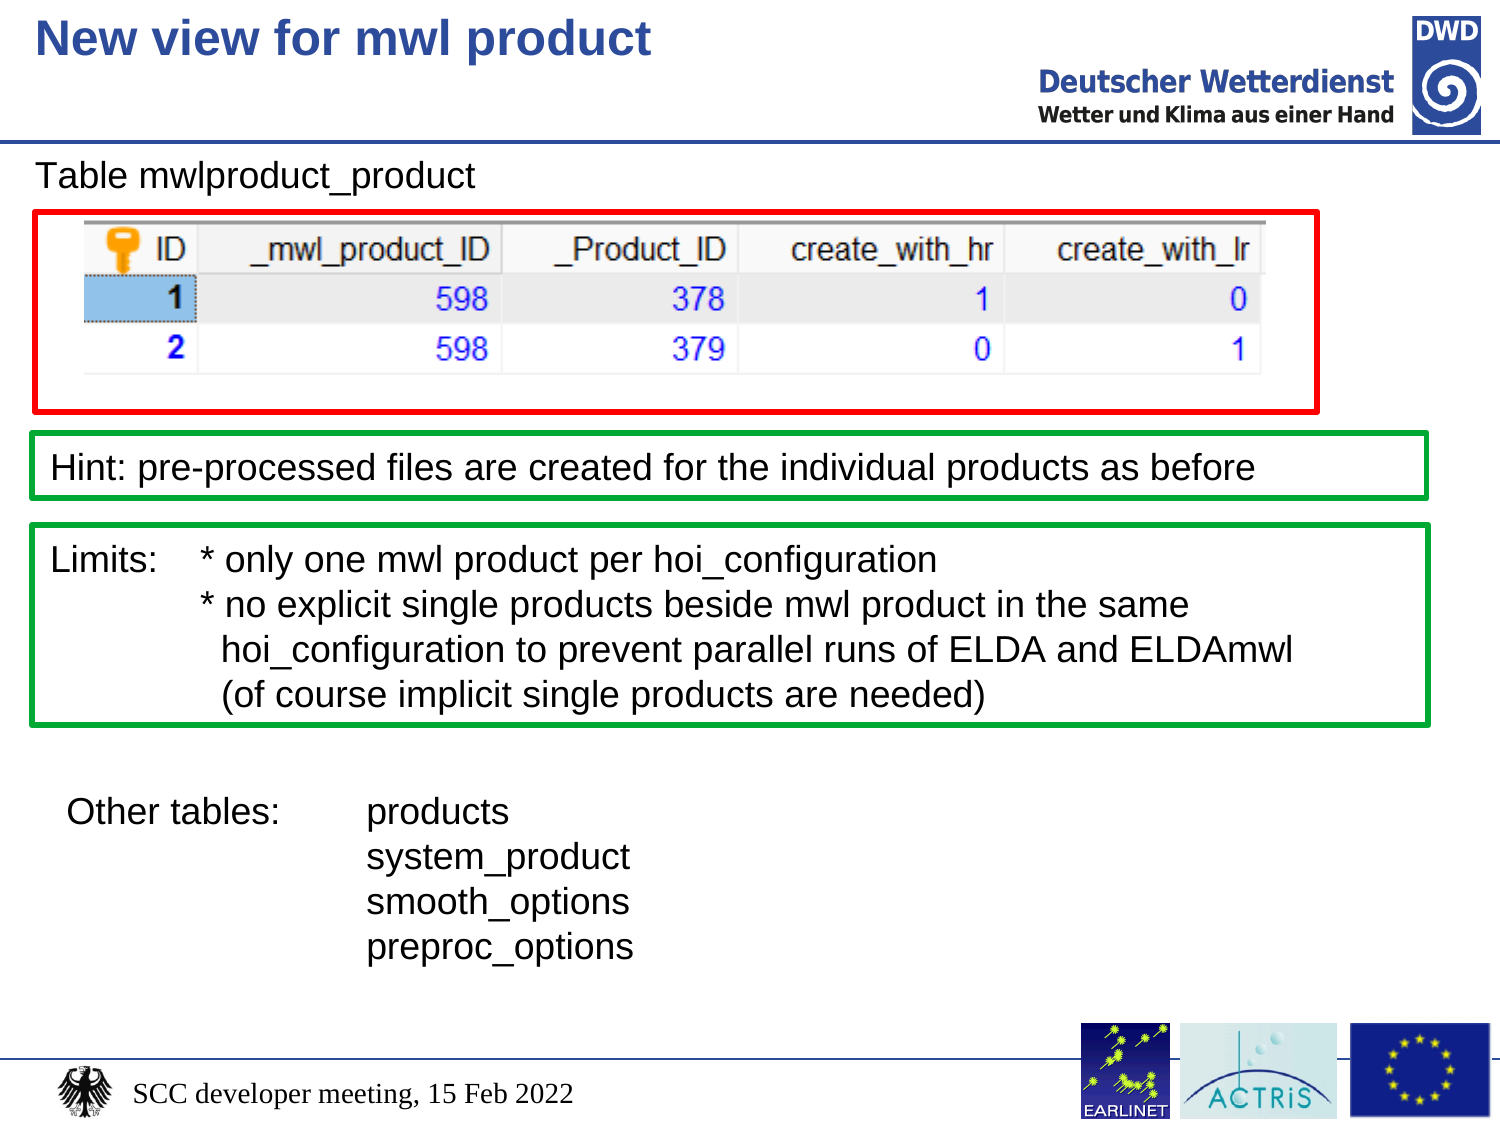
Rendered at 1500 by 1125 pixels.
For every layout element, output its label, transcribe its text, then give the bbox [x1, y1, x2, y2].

picture [1081, 1023, 1170, 1119]
text_box Other tables: products system_product smooth_options preproc_options [51, 779, 650, 975]
text_box Limits: * only one mwl product per hoi_configuration * no explicit single products beside mwl product in the same hoi_configuration to prevent parallel runs of ELDA and ELDAmwl (of course implicit single products are needed) [32, 524, 1429, 726]
picture [84, 217, 1266, 376]
text_box Table mwlproduct_product [34, 211, 1318, 412]
picture [1038, 16, 1481, 135]
picture [1180, 1023, 1337, 1119]
picture [55, 1064, 114, 1119]
text_box New view for mwl product [20, 0, 988, 74]
picture [1350, 1023, 1492, 1119]
text_box Hint: pre-processed files are created for the individual products as before [32, 432, 1427, 499]
